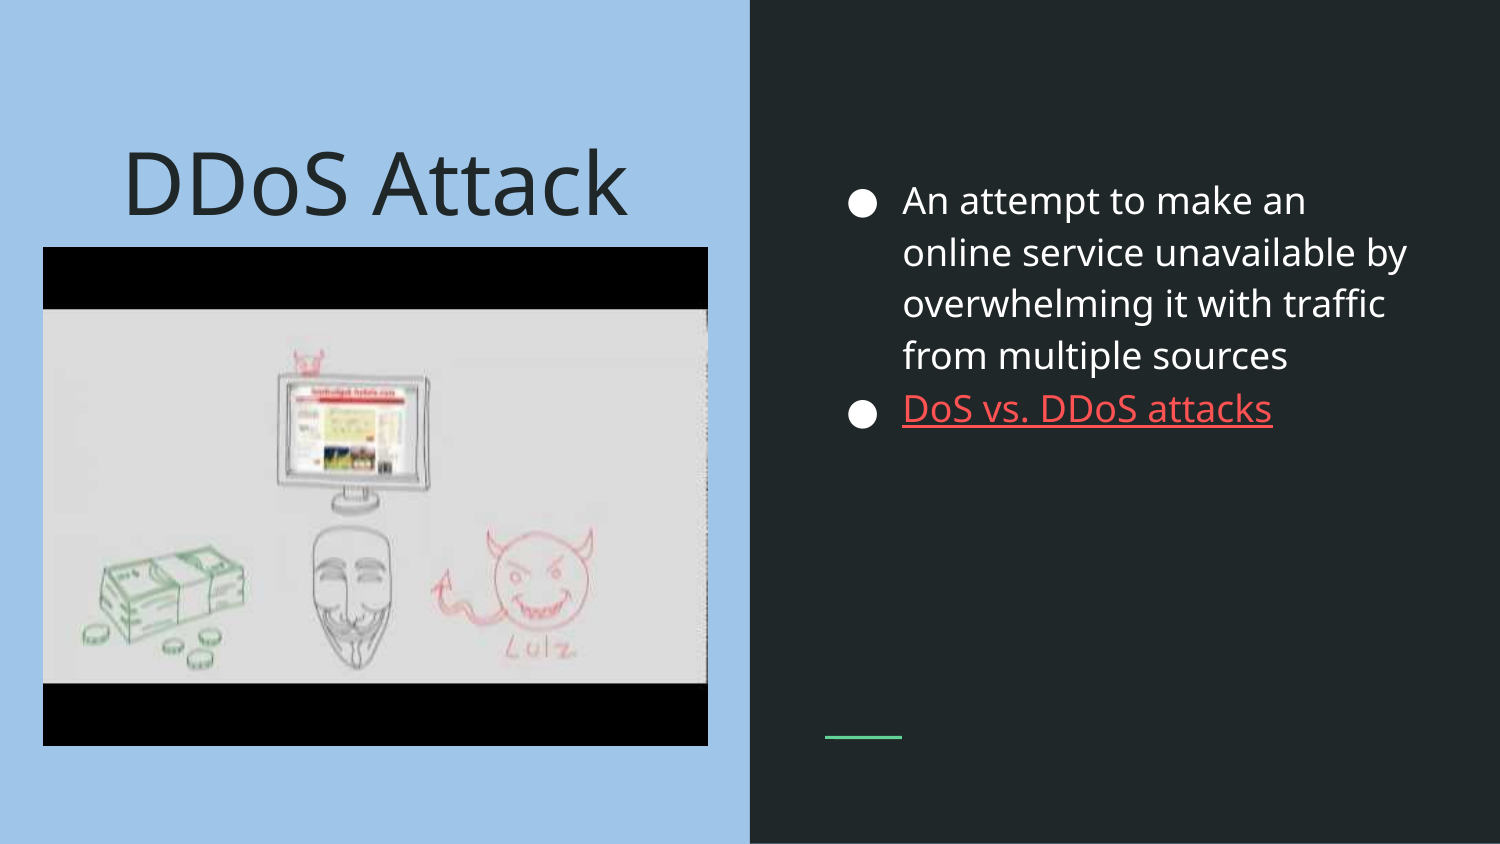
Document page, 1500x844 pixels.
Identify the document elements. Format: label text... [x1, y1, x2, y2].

list An attempt to make an online service unavailable by overwhelming it with traffic from multiple sources DoS vs. DDoS attacks [812, 0, 1442, 607]
title DDoS Attack [43, 0, 708, 247]
picture [43, 247, 708, 746]
